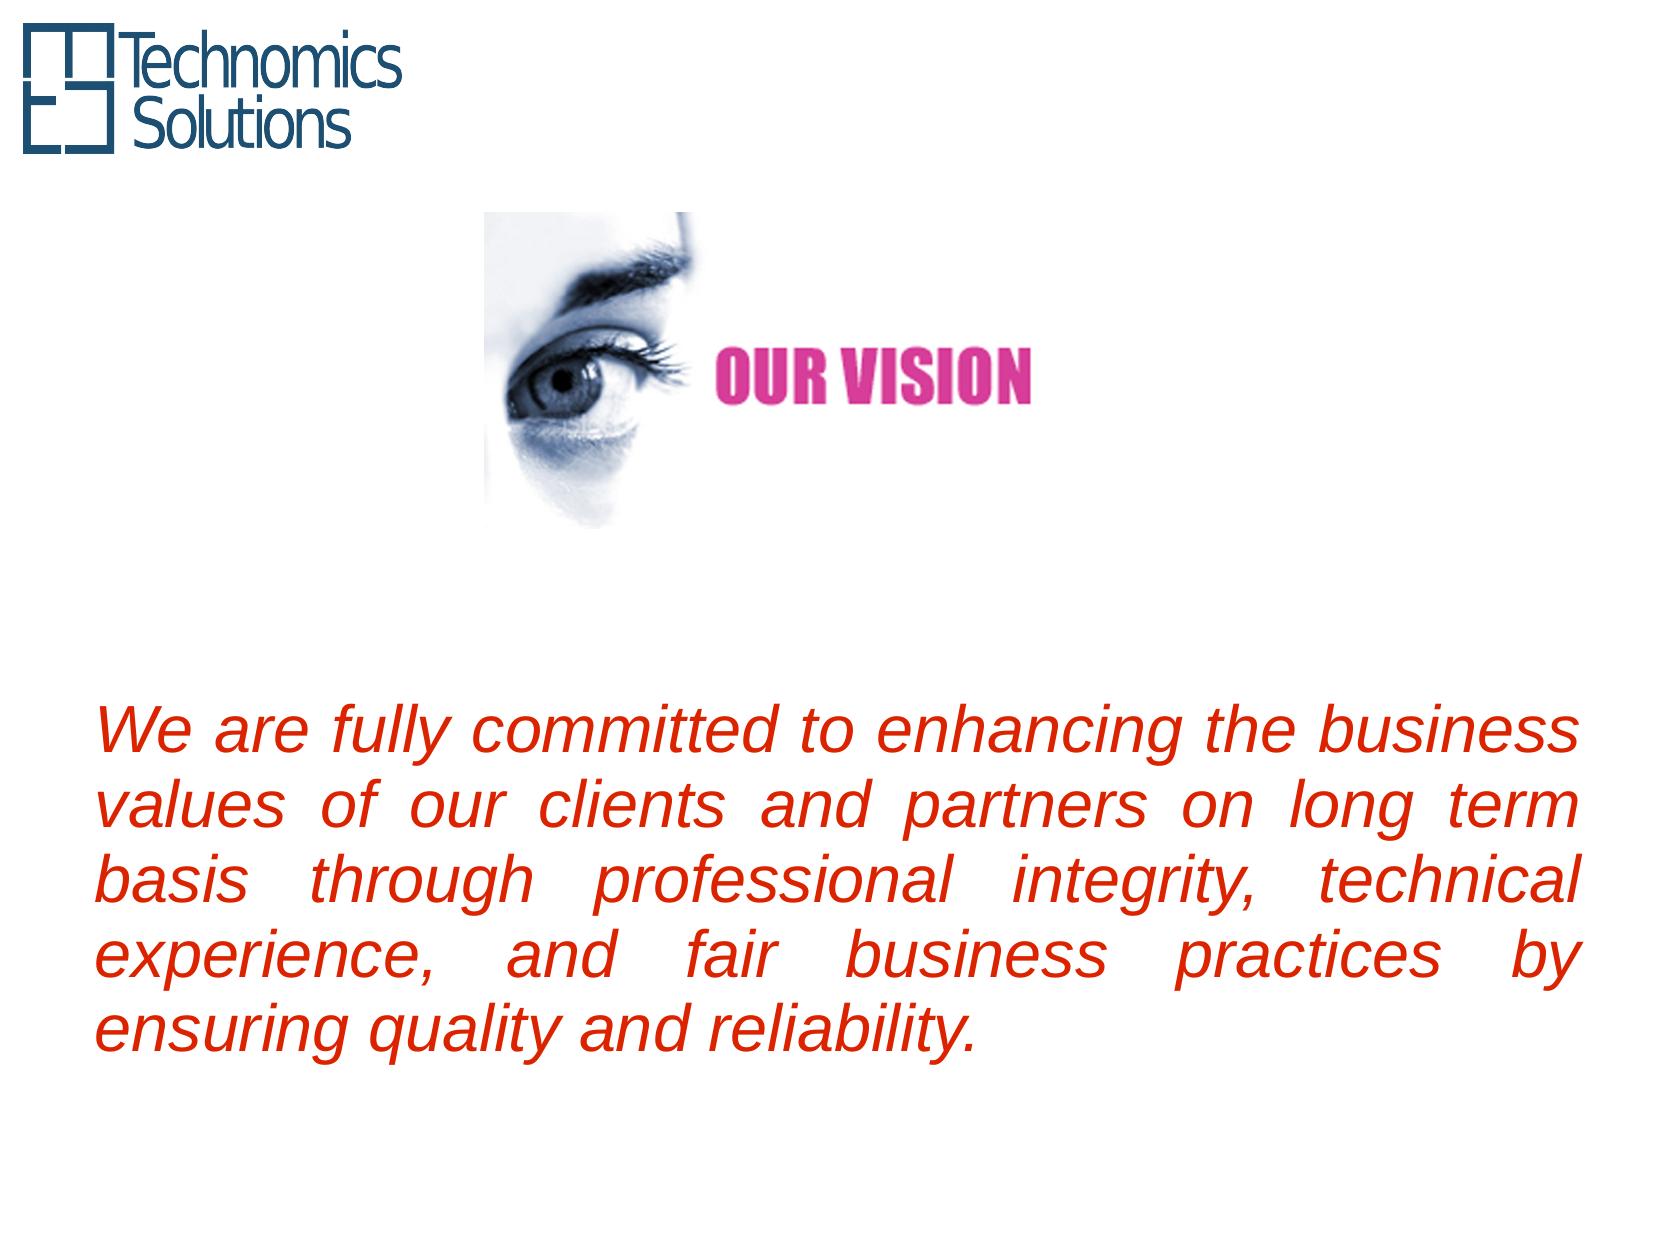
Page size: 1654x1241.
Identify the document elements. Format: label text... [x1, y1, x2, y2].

subtitle We are fully committed to enhancing the business values of our clients and partners on long term basis through professional integrity, technical experience, and fair business practices by ensuring quality and reliability. [94, 519, 1583, 1239]
picture [484, 212, 1068, 530]
picture [23, 23, 402, 154]
